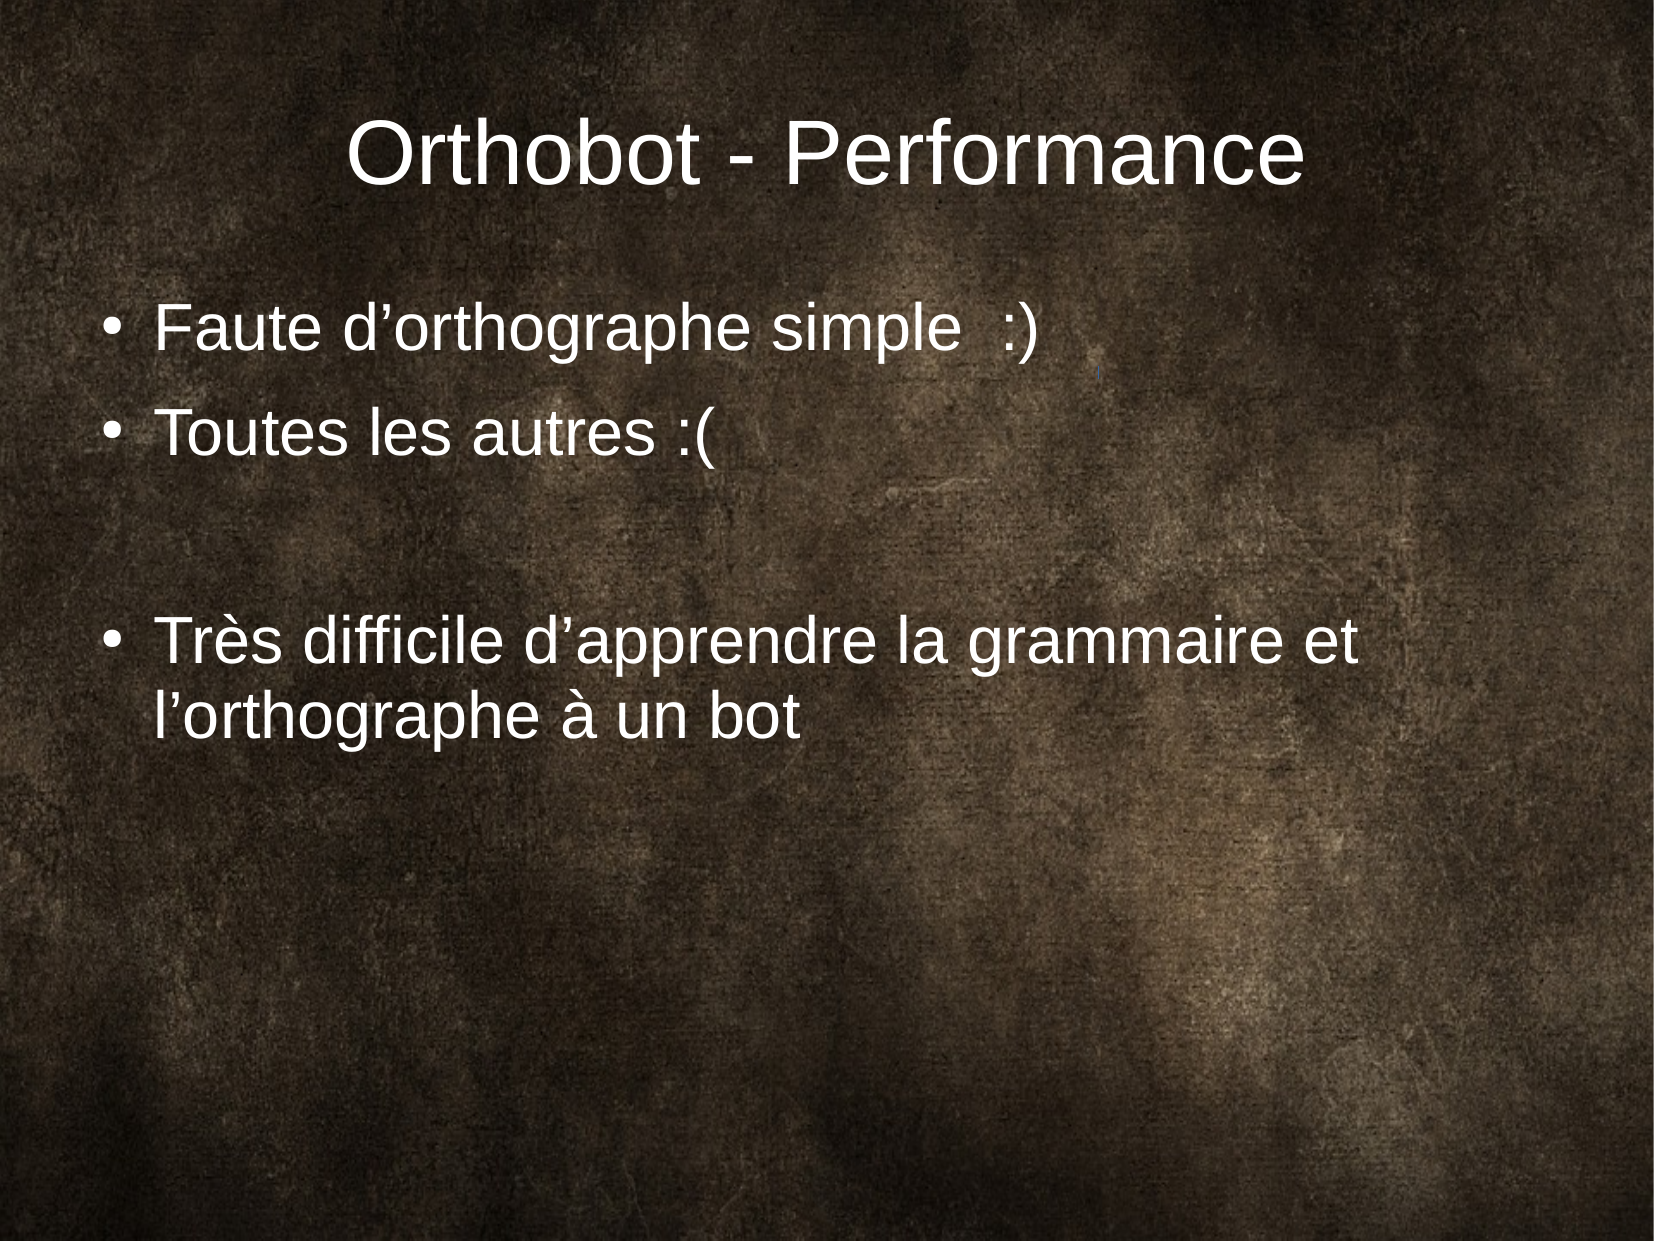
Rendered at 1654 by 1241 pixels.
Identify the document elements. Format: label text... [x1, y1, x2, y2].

list Faute d’orthographe simple :) Toutes les autres :( Très difficile d’apprendre la grammaire et l’orthographe à un bot [82, 290, 1571, 1010]
picture [0, 0, 1654, 1241]
title Orthobot - Performance [82, 49, 1571, 257]
